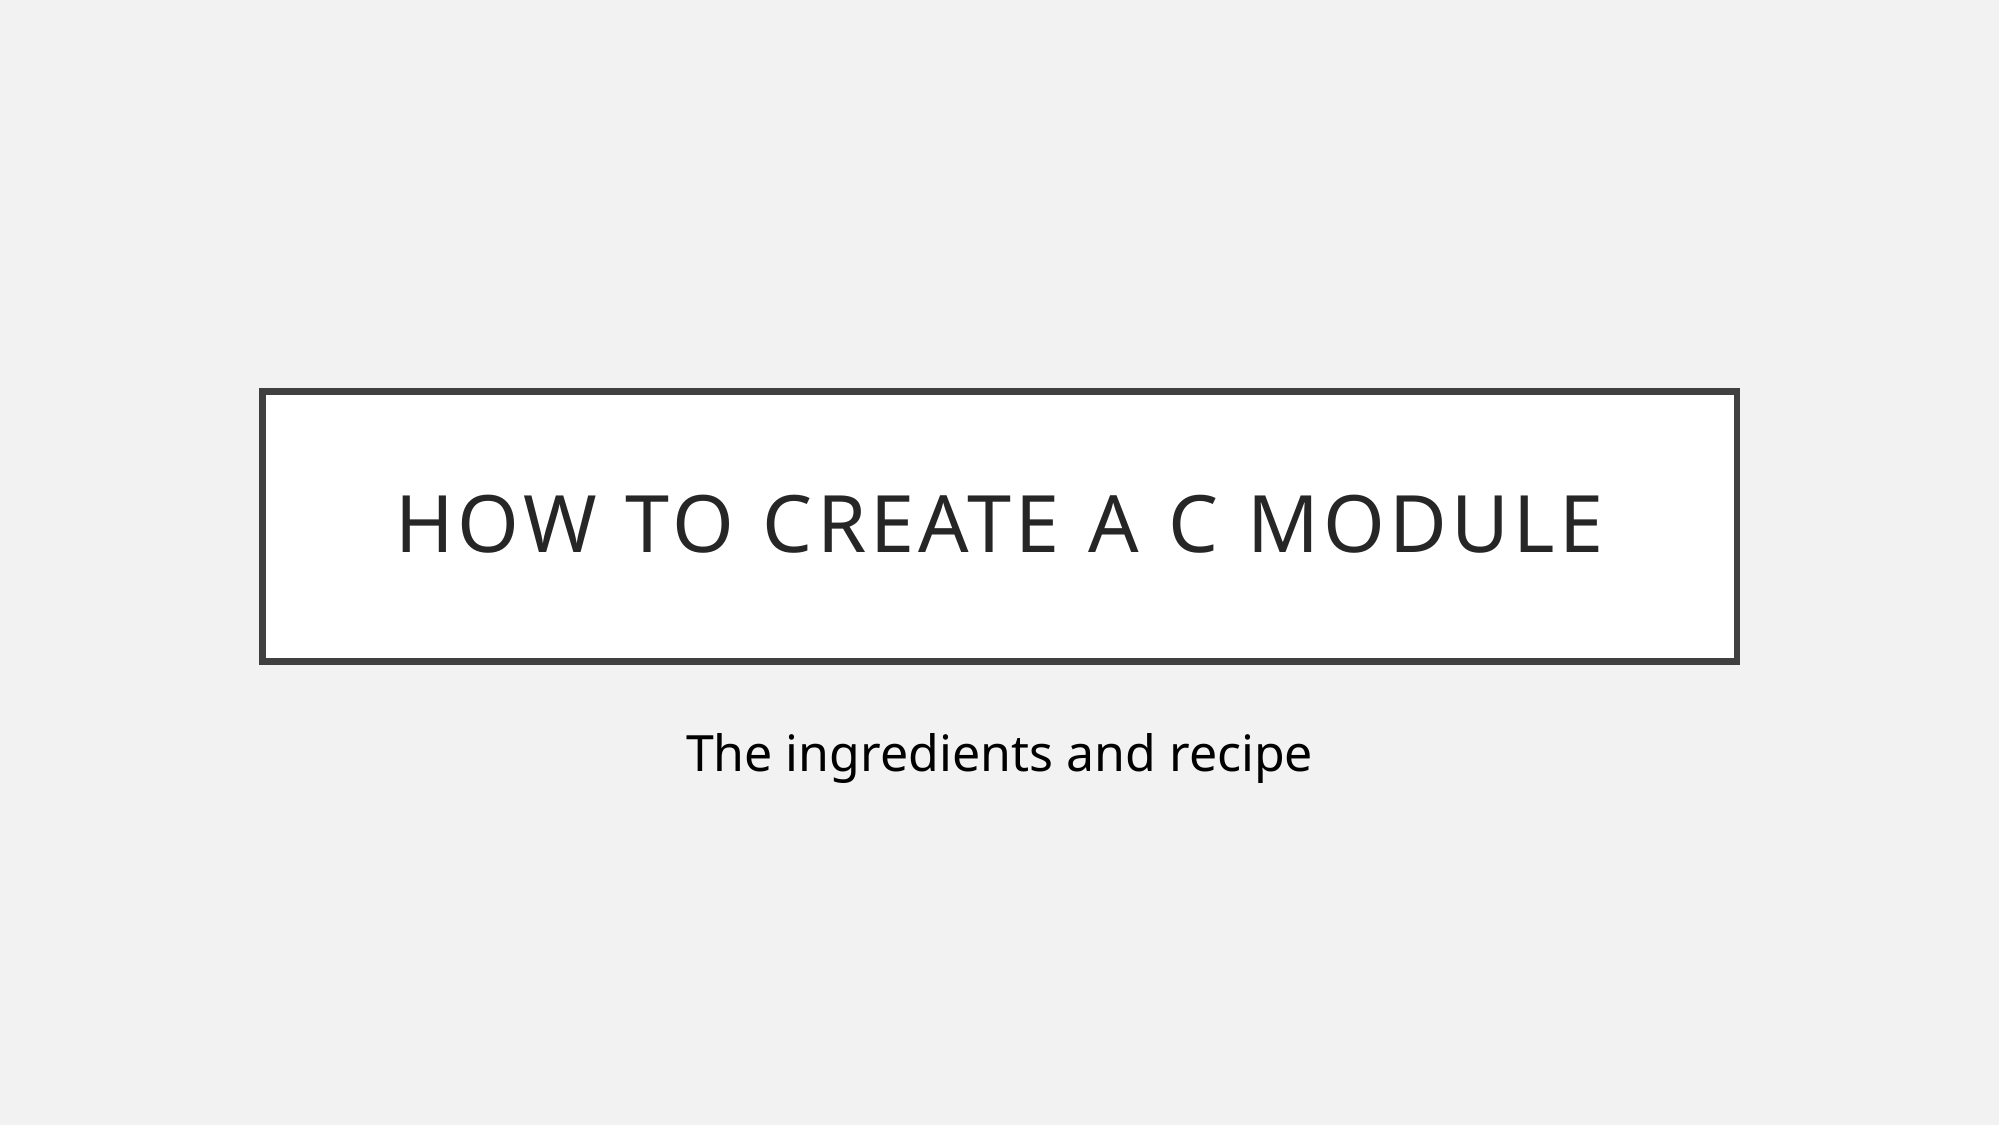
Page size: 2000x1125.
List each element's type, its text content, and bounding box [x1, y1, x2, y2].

list The ingredients and recipe [442, 713, 1558, 984]
title How to create a C Module [262, 391, 1737, 662]
